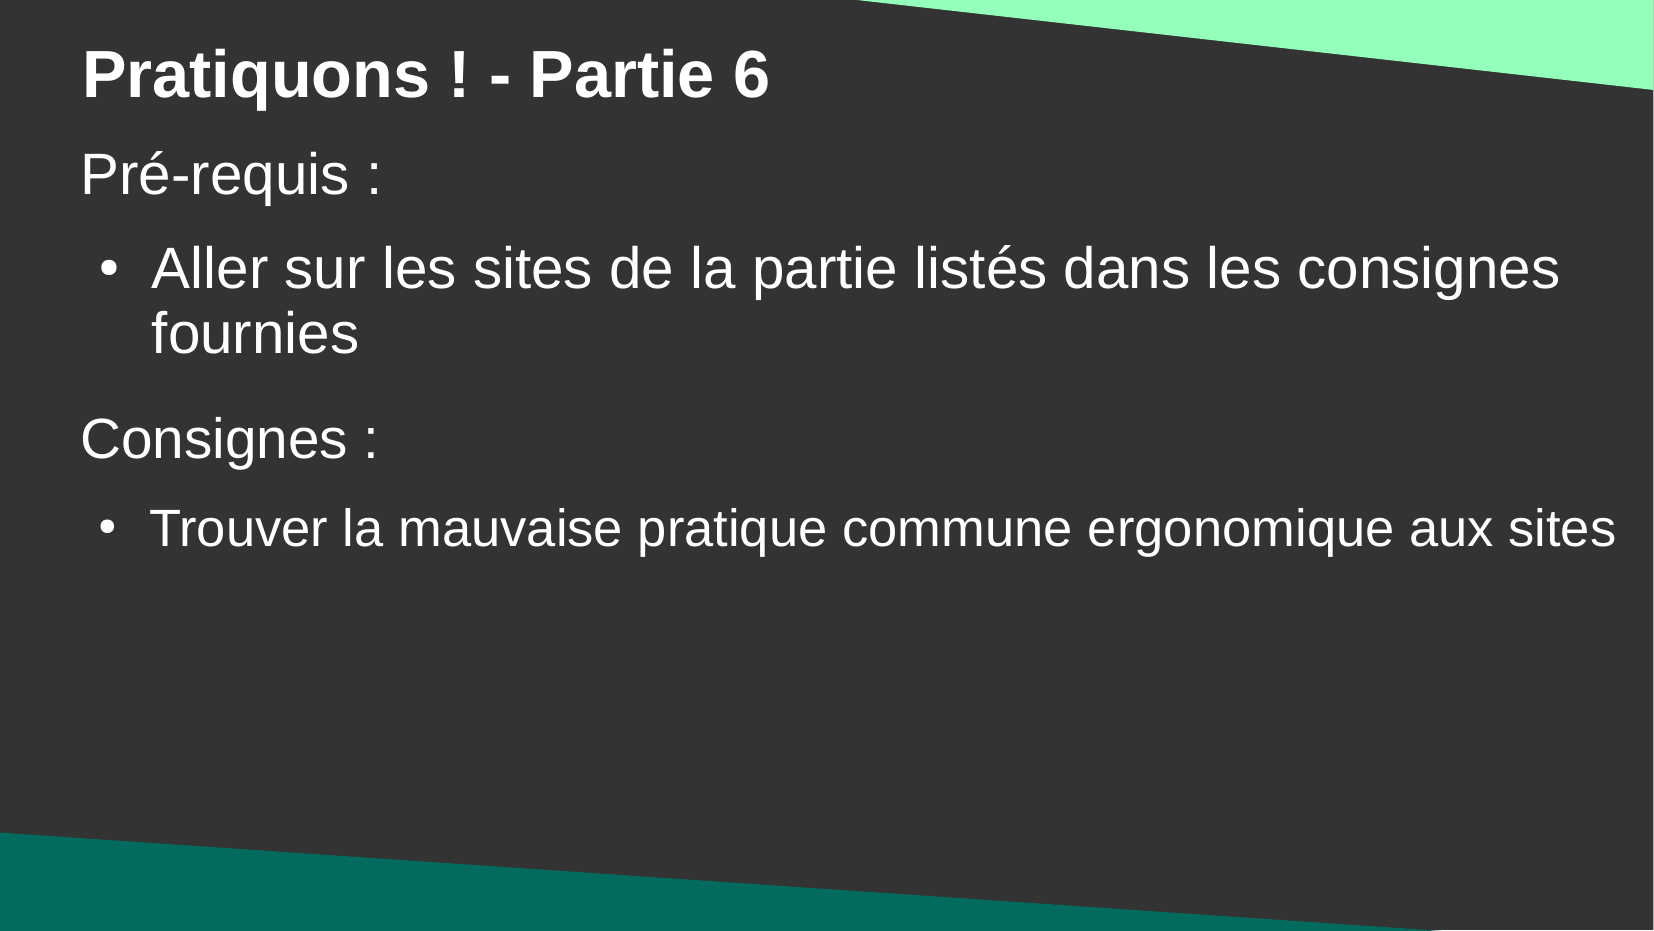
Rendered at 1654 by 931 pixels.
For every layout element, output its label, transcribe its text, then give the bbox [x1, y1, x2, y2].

list Pré-requis : Aller sur les sites de la partie listés dans les consignes fournies [80, 141, 1620, 397]
text_box [856, 0, 1654, 91]
list Consignes : Trouver la mauvaise pratique commune ergonomique aux sites [80, 407, 1620, 567]
title Pratiquons ! - Partie 6 [82, 37, 1571, 114]
